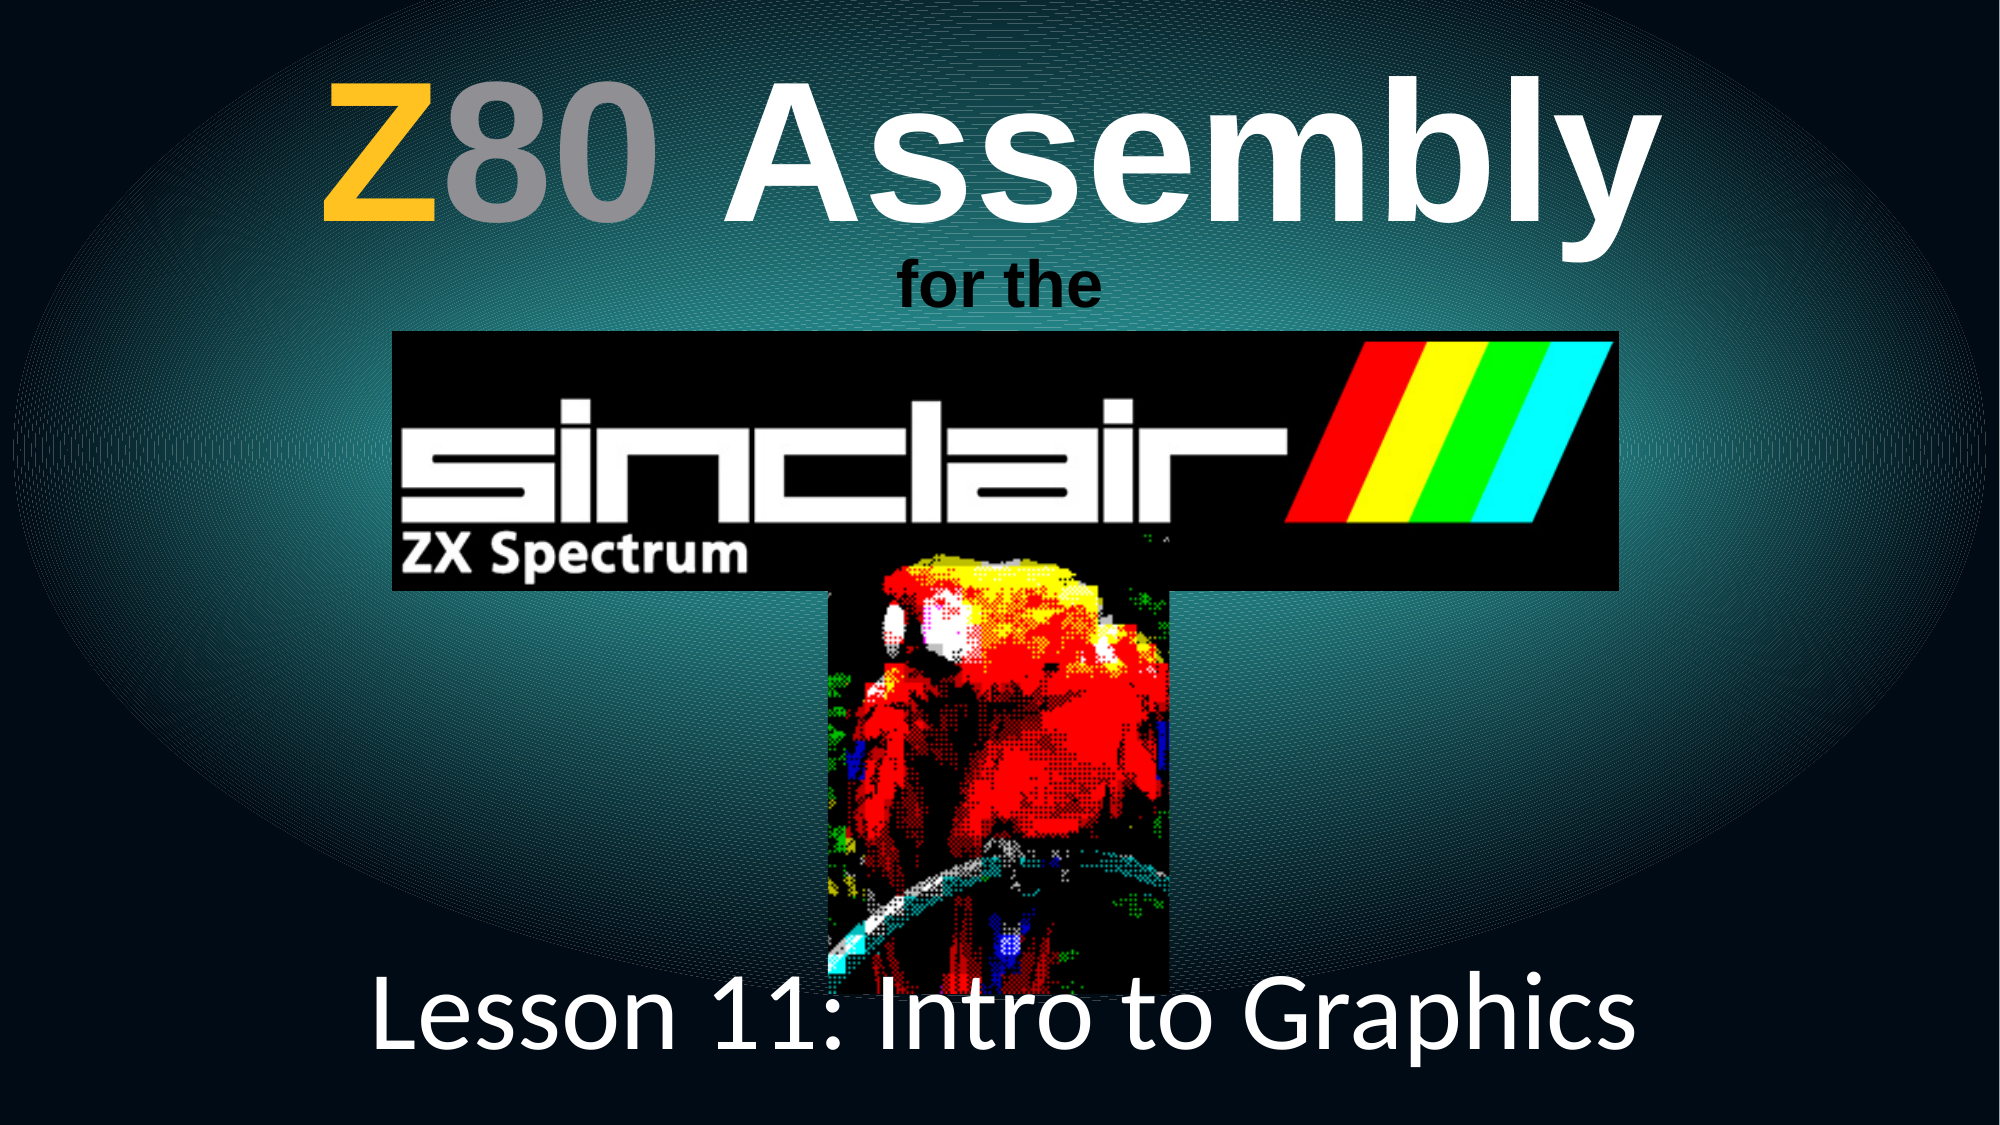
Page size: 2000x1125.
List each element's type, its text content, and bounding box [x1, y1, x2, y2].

text_box for the [881, 239, 1119, 330]
picture [392, 331, 1619, 945]
subtitle Lesson 11: Intro to Graphics [59, 945, 1950, 1072]
text_box Z80 Assembly [304, 32, 1713, 495]
